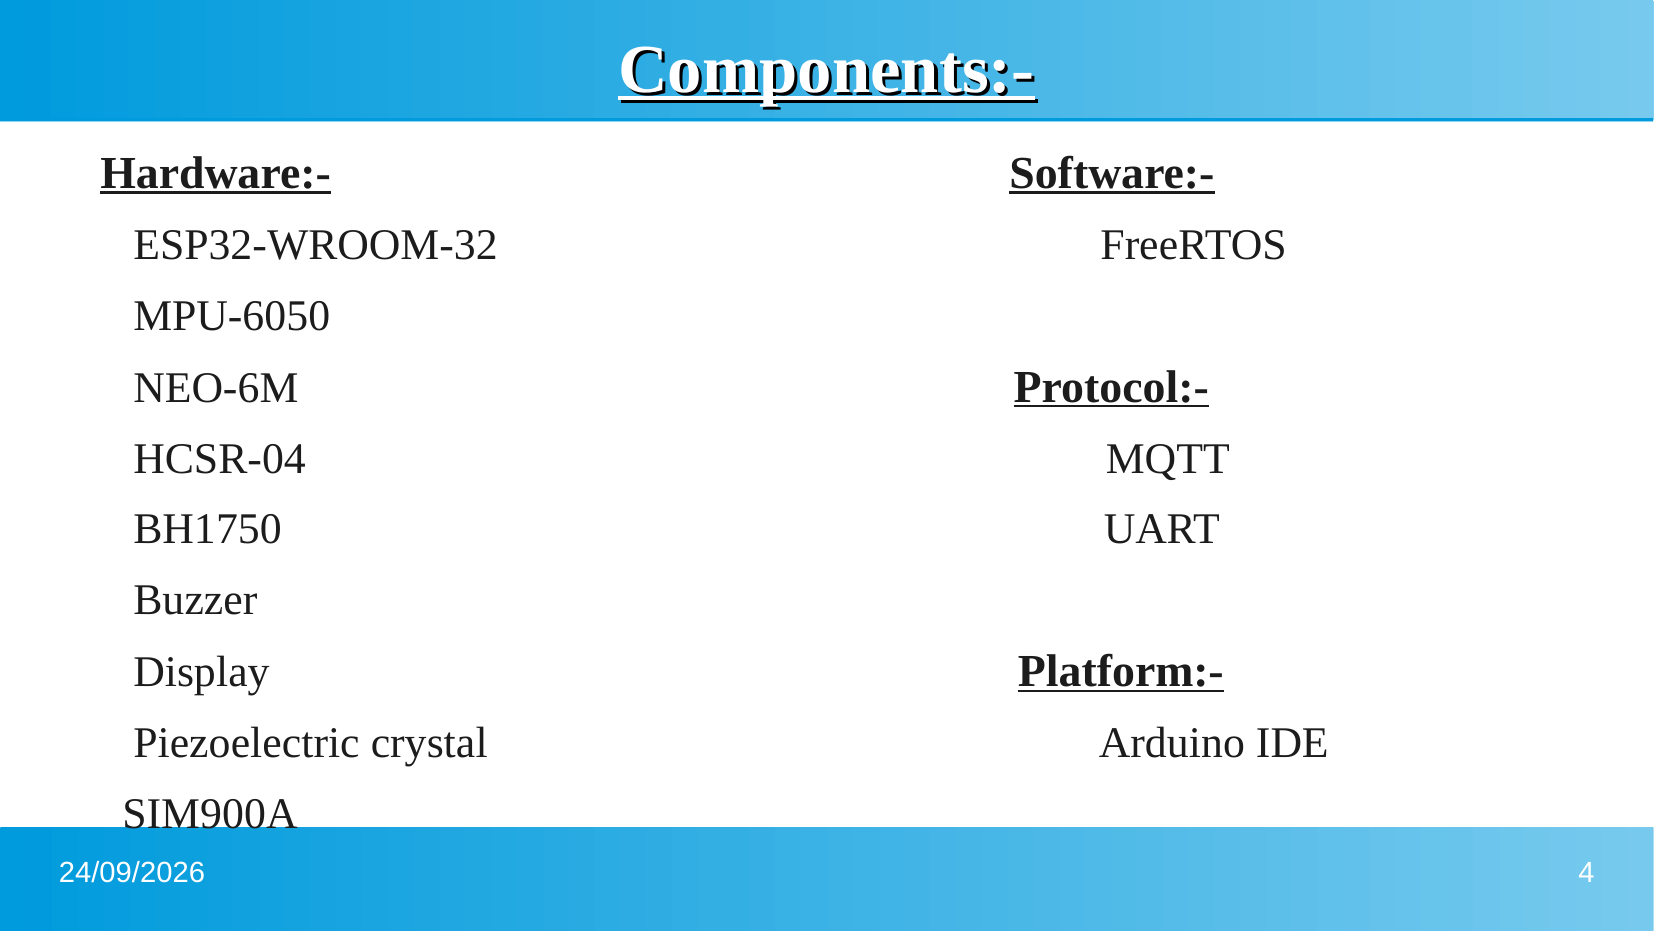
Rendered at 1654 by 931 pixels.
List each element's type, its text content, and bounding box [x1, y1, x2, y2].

title Components:- [59, 29, 1595, 108]
list Hardware:- Software:- ESP32-WROOM-32 FreeRTOS MPU-6050 NEO-6M Protocol:- HCSR-04 MQTT BH1750 UART Buzzer Display Platform:- Piezoelectric crystal Arduino IDE SIM900A [29, 147, 1595, 768]
